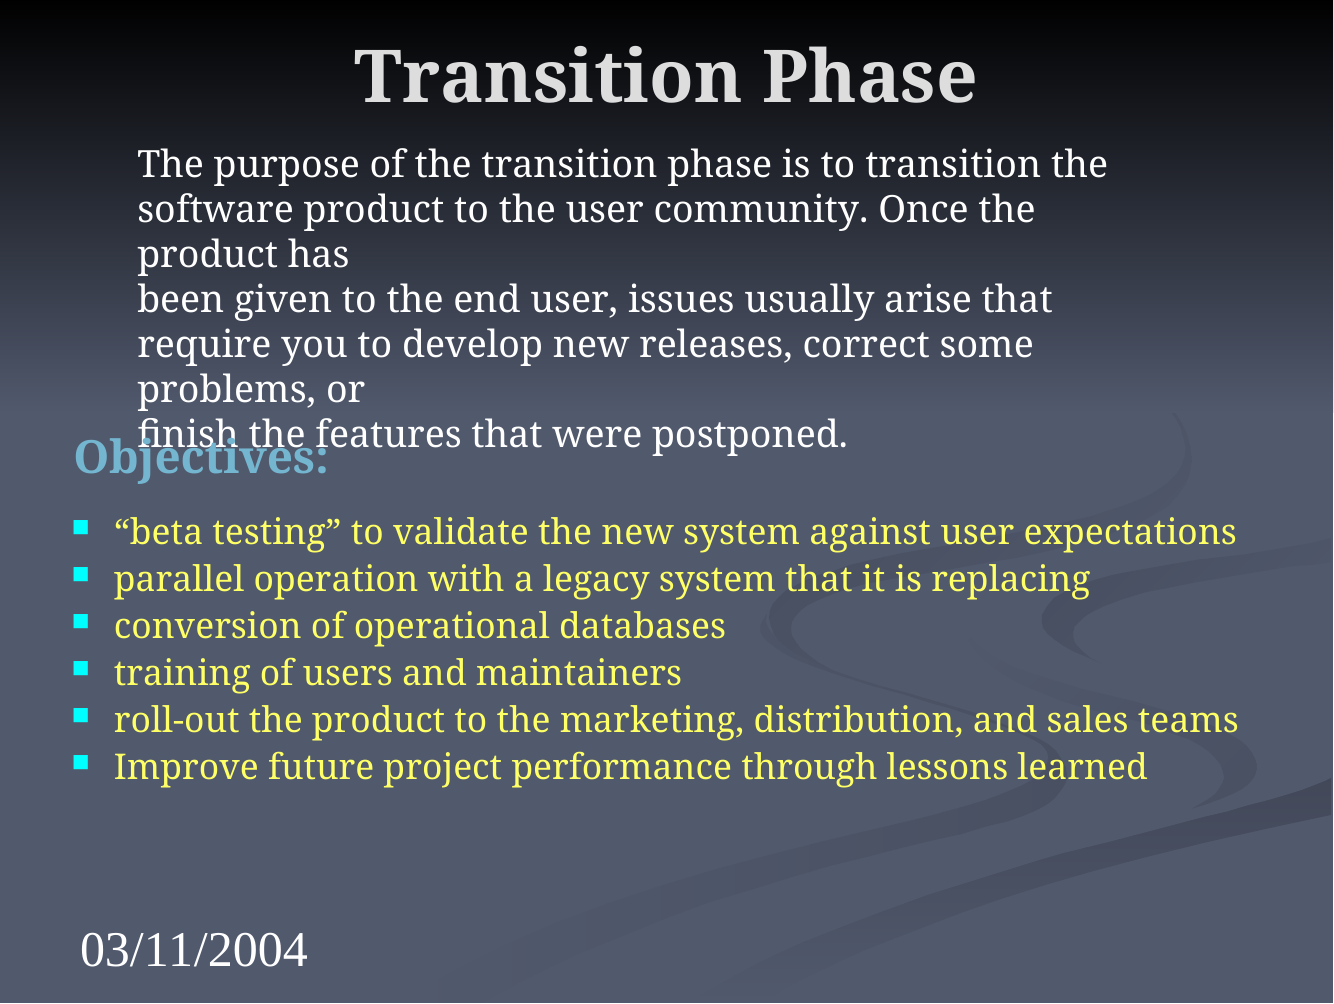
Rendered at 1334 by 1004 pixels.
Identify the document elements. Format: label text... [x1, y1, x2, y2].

text_box Objectives: [58, 420, 371, 491]
text_box The purpose of the transition phase is to transition the software product to the user community. Once the product has been given to the end user, issues usually arise that require you to develop new releases, correct some problems, or finish the features that were postponed. [122, 132, 1174, 464]
list “beta testing” to validate the new system against user expectations parallel operation with a legacy system that it is replacing conversion of operational databases training of users and maintainers roll-out the product to the marketing, distribution, and sales teams Improve future project performance through lessons learned [58, 506, 1259, 872]
title Transition Phase [66, 23, 1267, 125]
